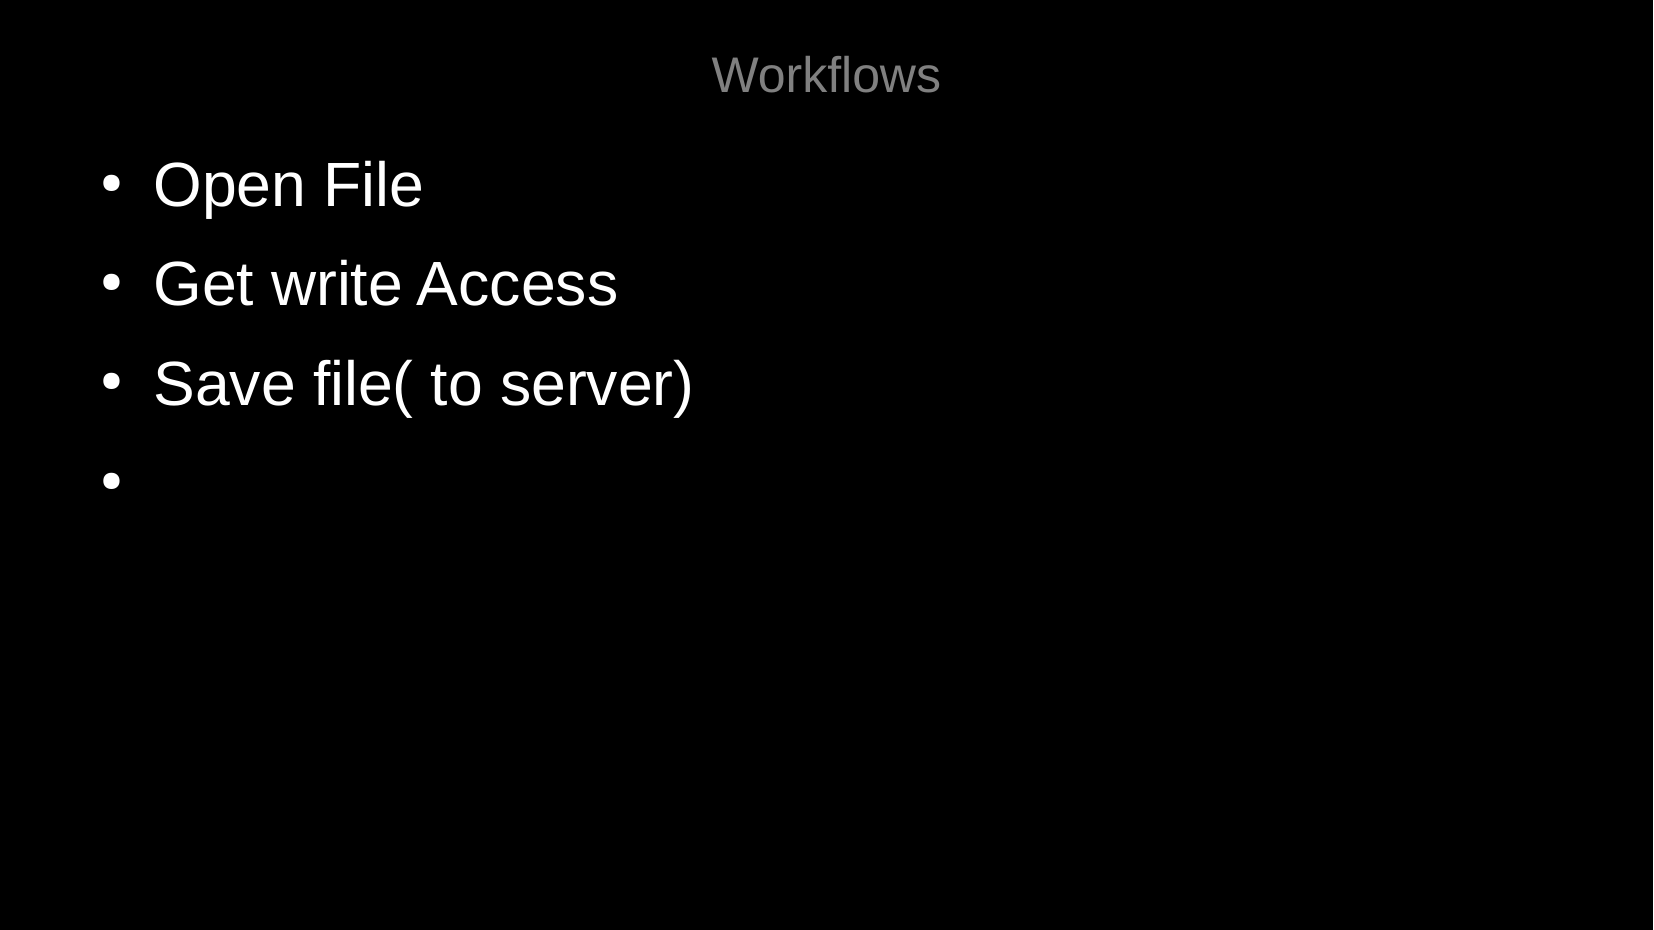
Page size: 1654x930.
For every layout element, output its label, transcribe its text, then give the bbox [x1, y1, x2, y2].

title Workflows [82, 37, 1571, 113]
list Open File Get write Access Save file( to server) [82, 150, 1571, 826]
